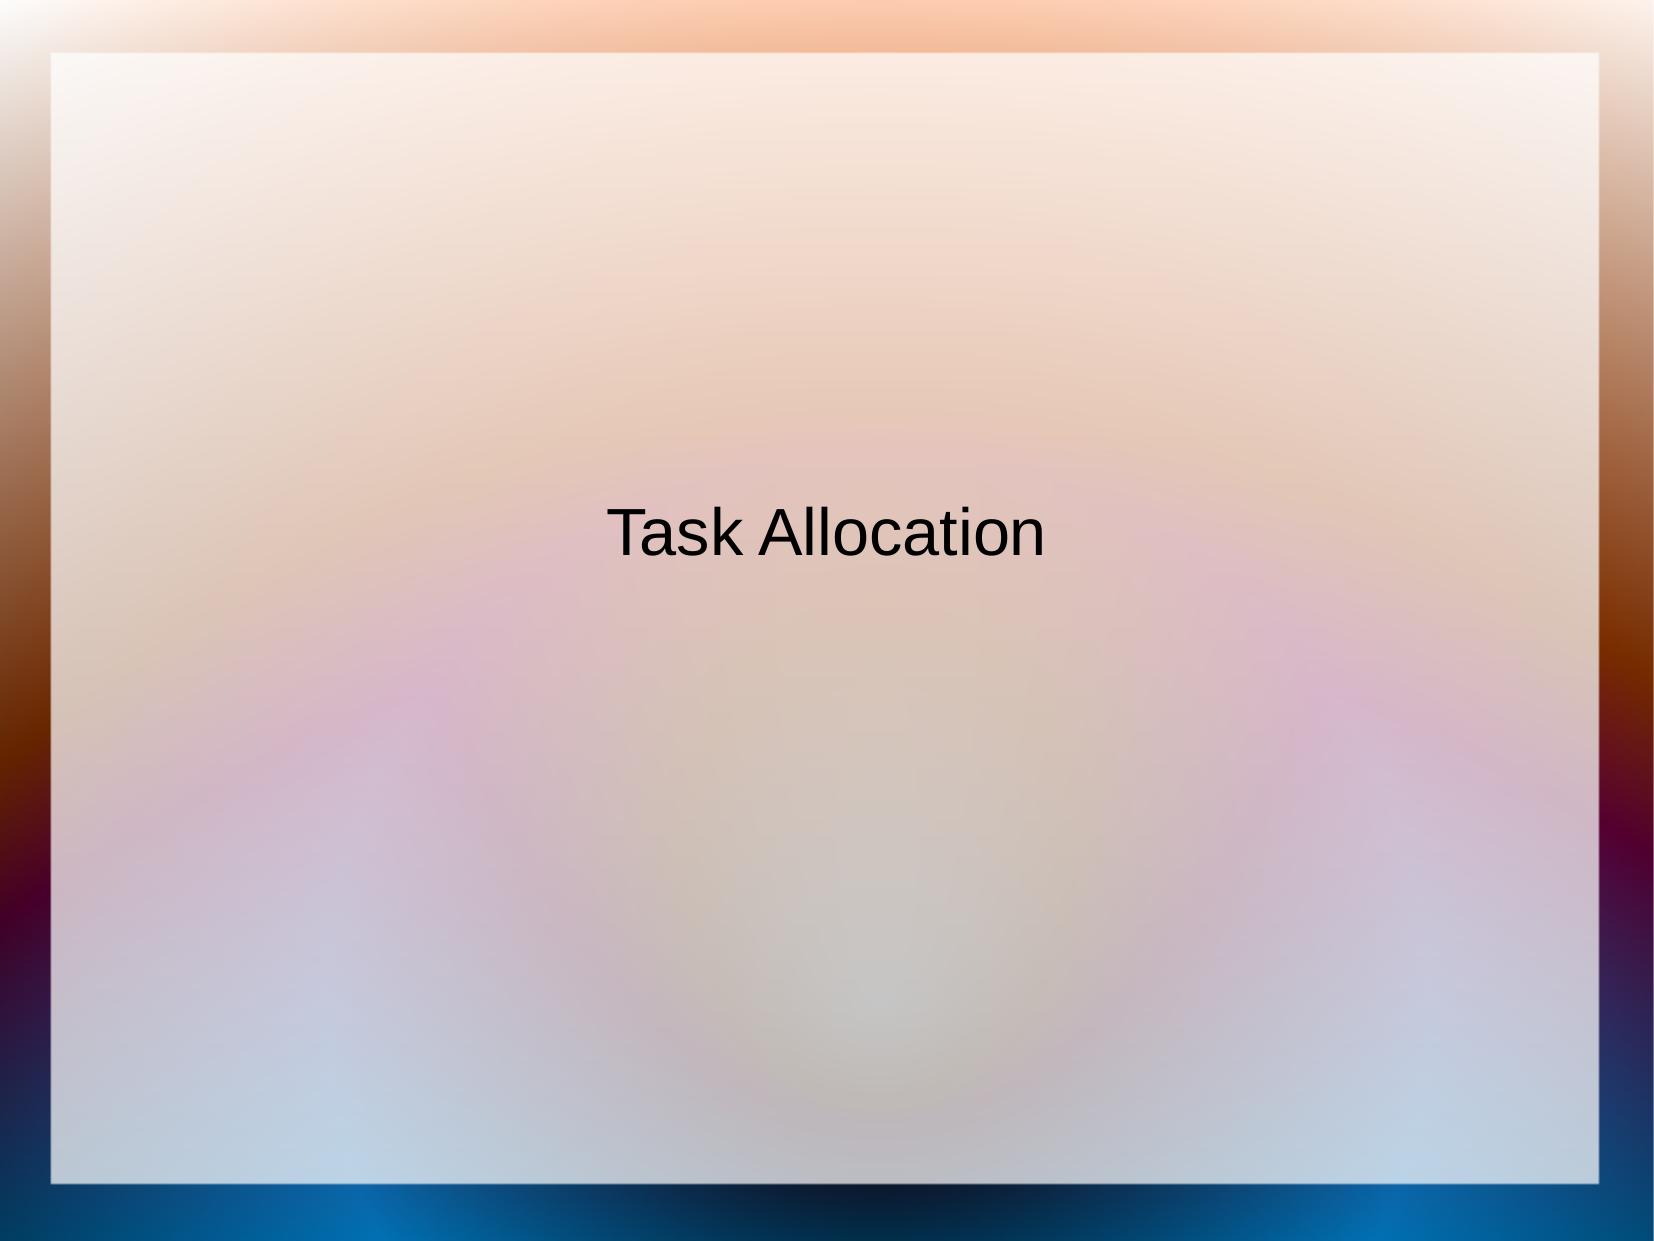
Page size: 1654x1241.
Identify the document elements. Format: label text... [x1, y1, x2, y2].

picture [0, 0, 1654, 1241]
subtitle Task Allocation [82, 55, 1571, 1010]
